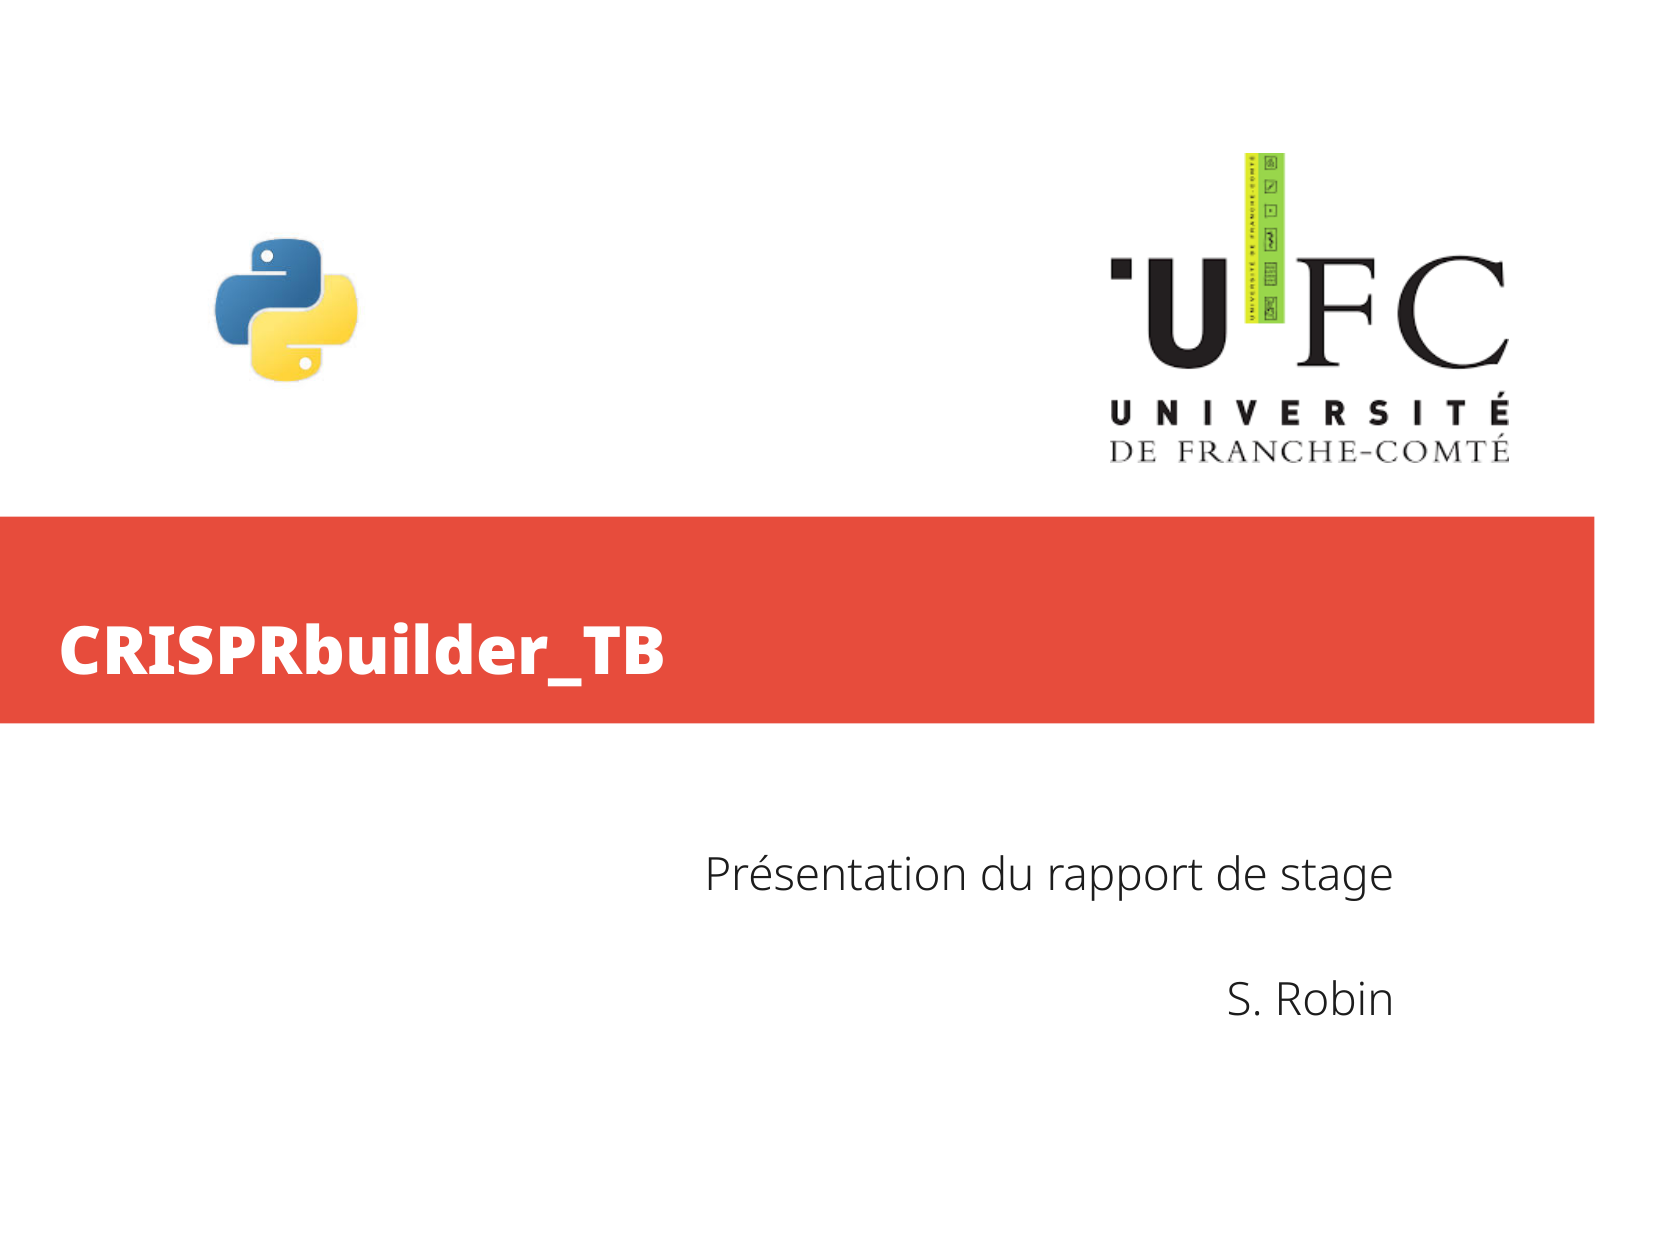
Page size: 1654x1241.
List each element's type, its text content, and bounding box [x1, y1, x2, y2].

picture [183, 207, 390, 414]
title CRISPRbuilder_TB [59, 546, 1595, 694]
picture [1110, 153, 1509, 463]
subtitle Présentation du rapport de stage S. Robin [704, 841, 1532, 1102]
